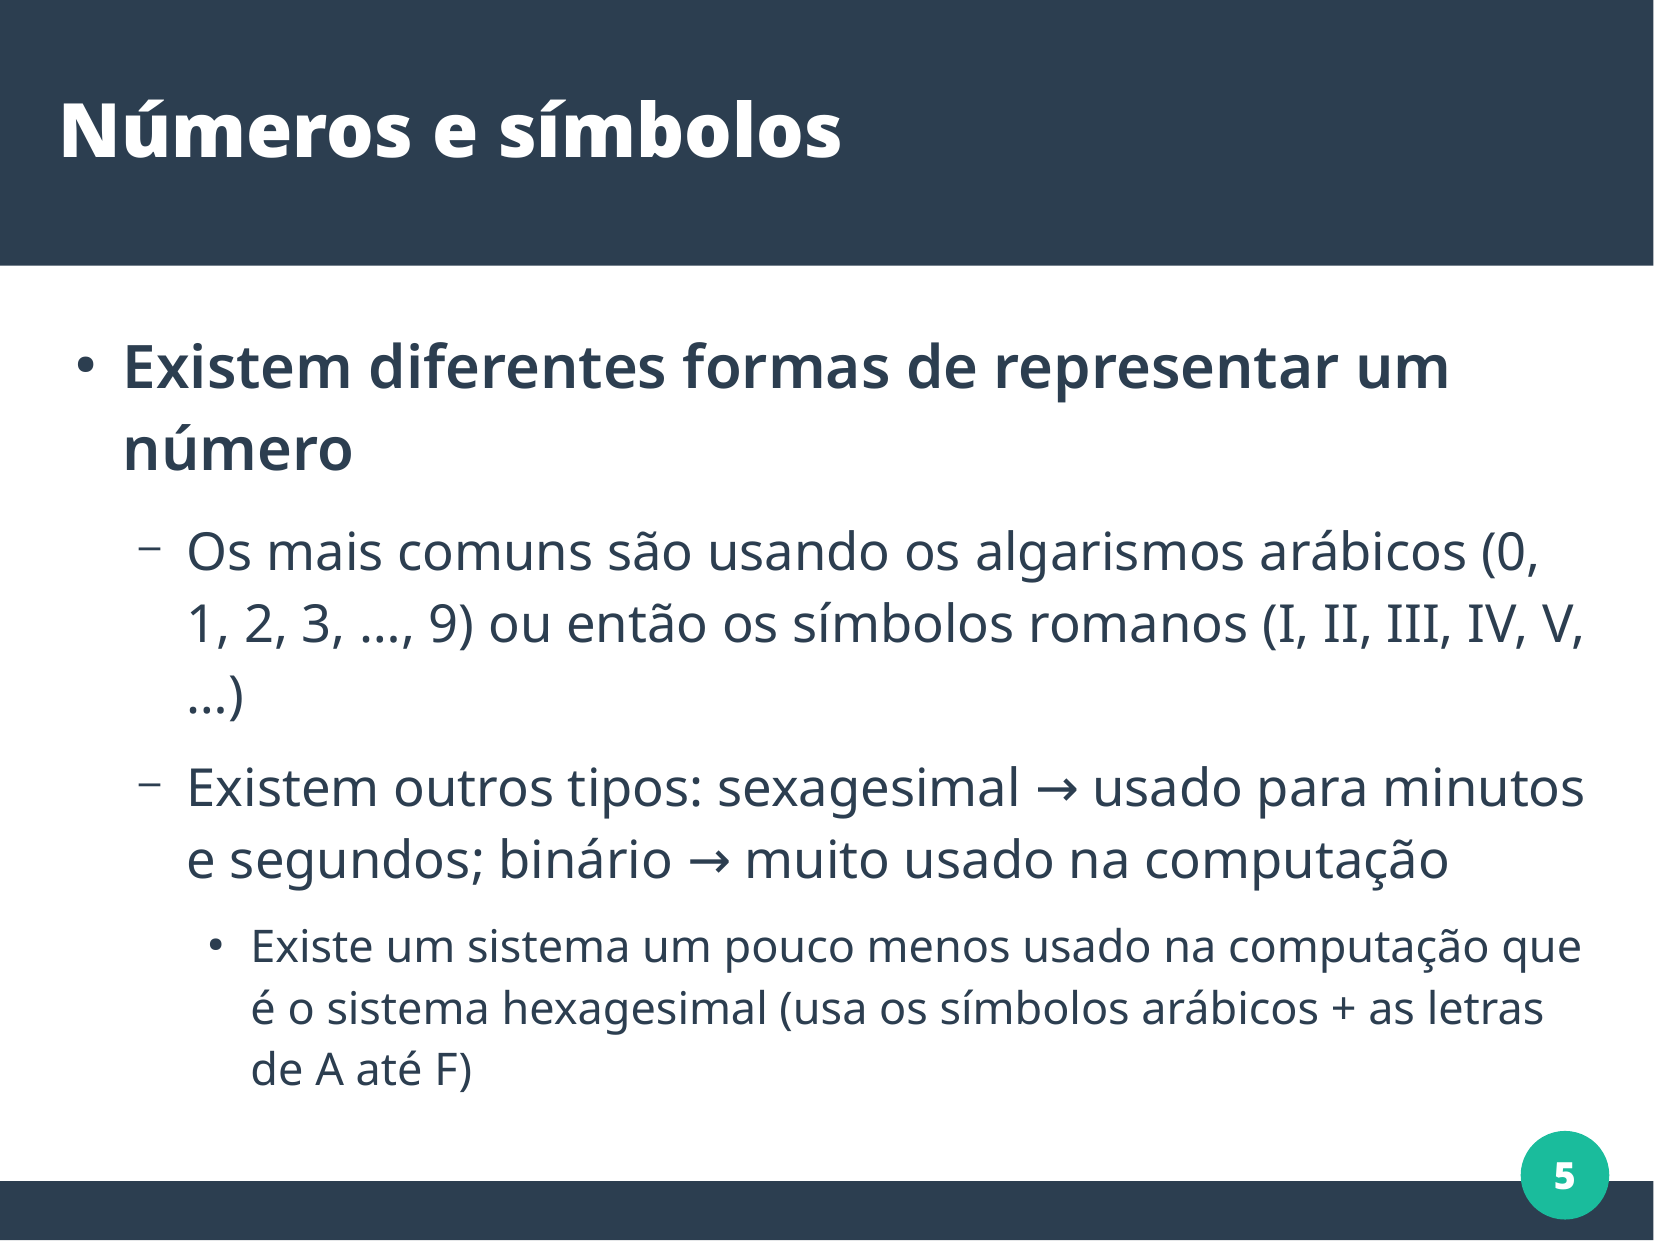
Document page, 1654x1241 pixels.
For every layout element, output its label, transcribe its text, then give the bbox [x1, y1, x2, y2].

title Números e símbolos [59, 49, 1595, 207]
list Existem diferentes formas de representar um número Os mais comuns são usando os algarismos arábicos (0, 1, 2, 3, …, 9) ou então os símbolos romanos (I, II, III, IV, V, …) Existem outros tipos: sexagesimal → usado para minutos e segundos; binário → muito usado na computação Existe um sistema um pouco menos usado na computação que é o sistema hexagesimal (usa os símbolos arábicos + as letras de A até F) [59, 324, 1595, 1152]
